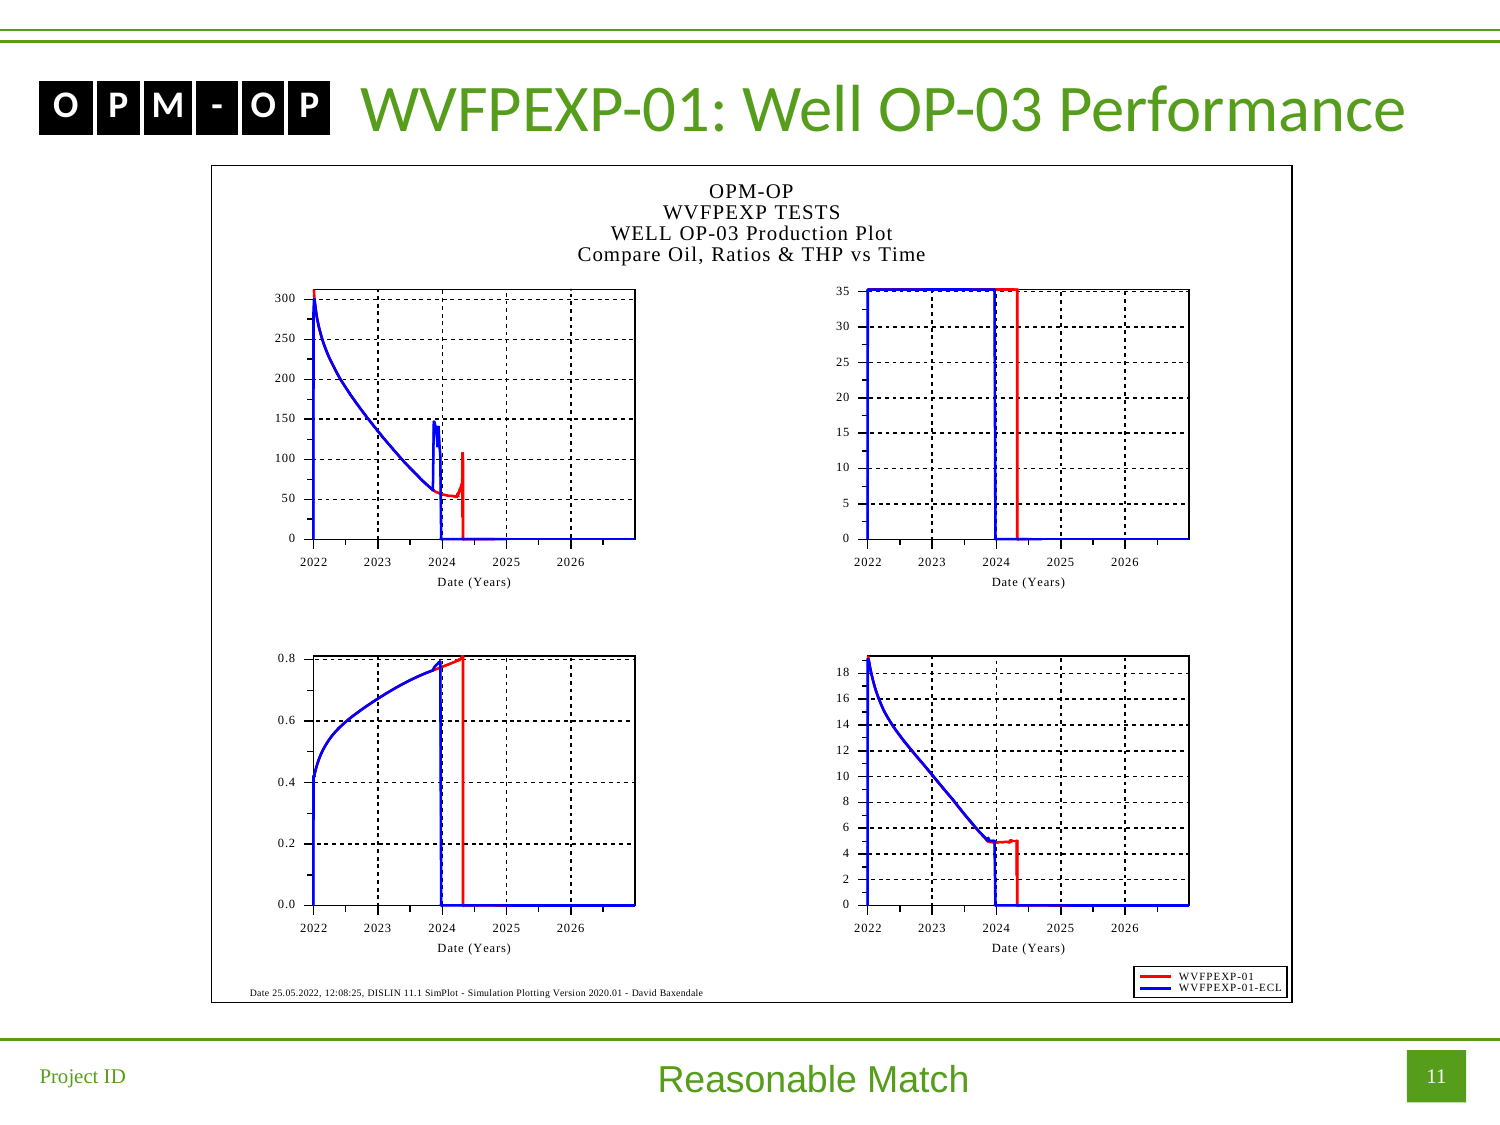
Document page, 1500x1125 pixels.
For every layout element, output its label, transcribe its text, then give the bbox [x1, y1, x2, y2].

picture [211, 165, 1397, 1004]
title WVFPEXP-01: Well OP-03 Performance [360, 77, 1425, 153]
text_box Reasonable Match [267, 1051, 1359, 1109]
